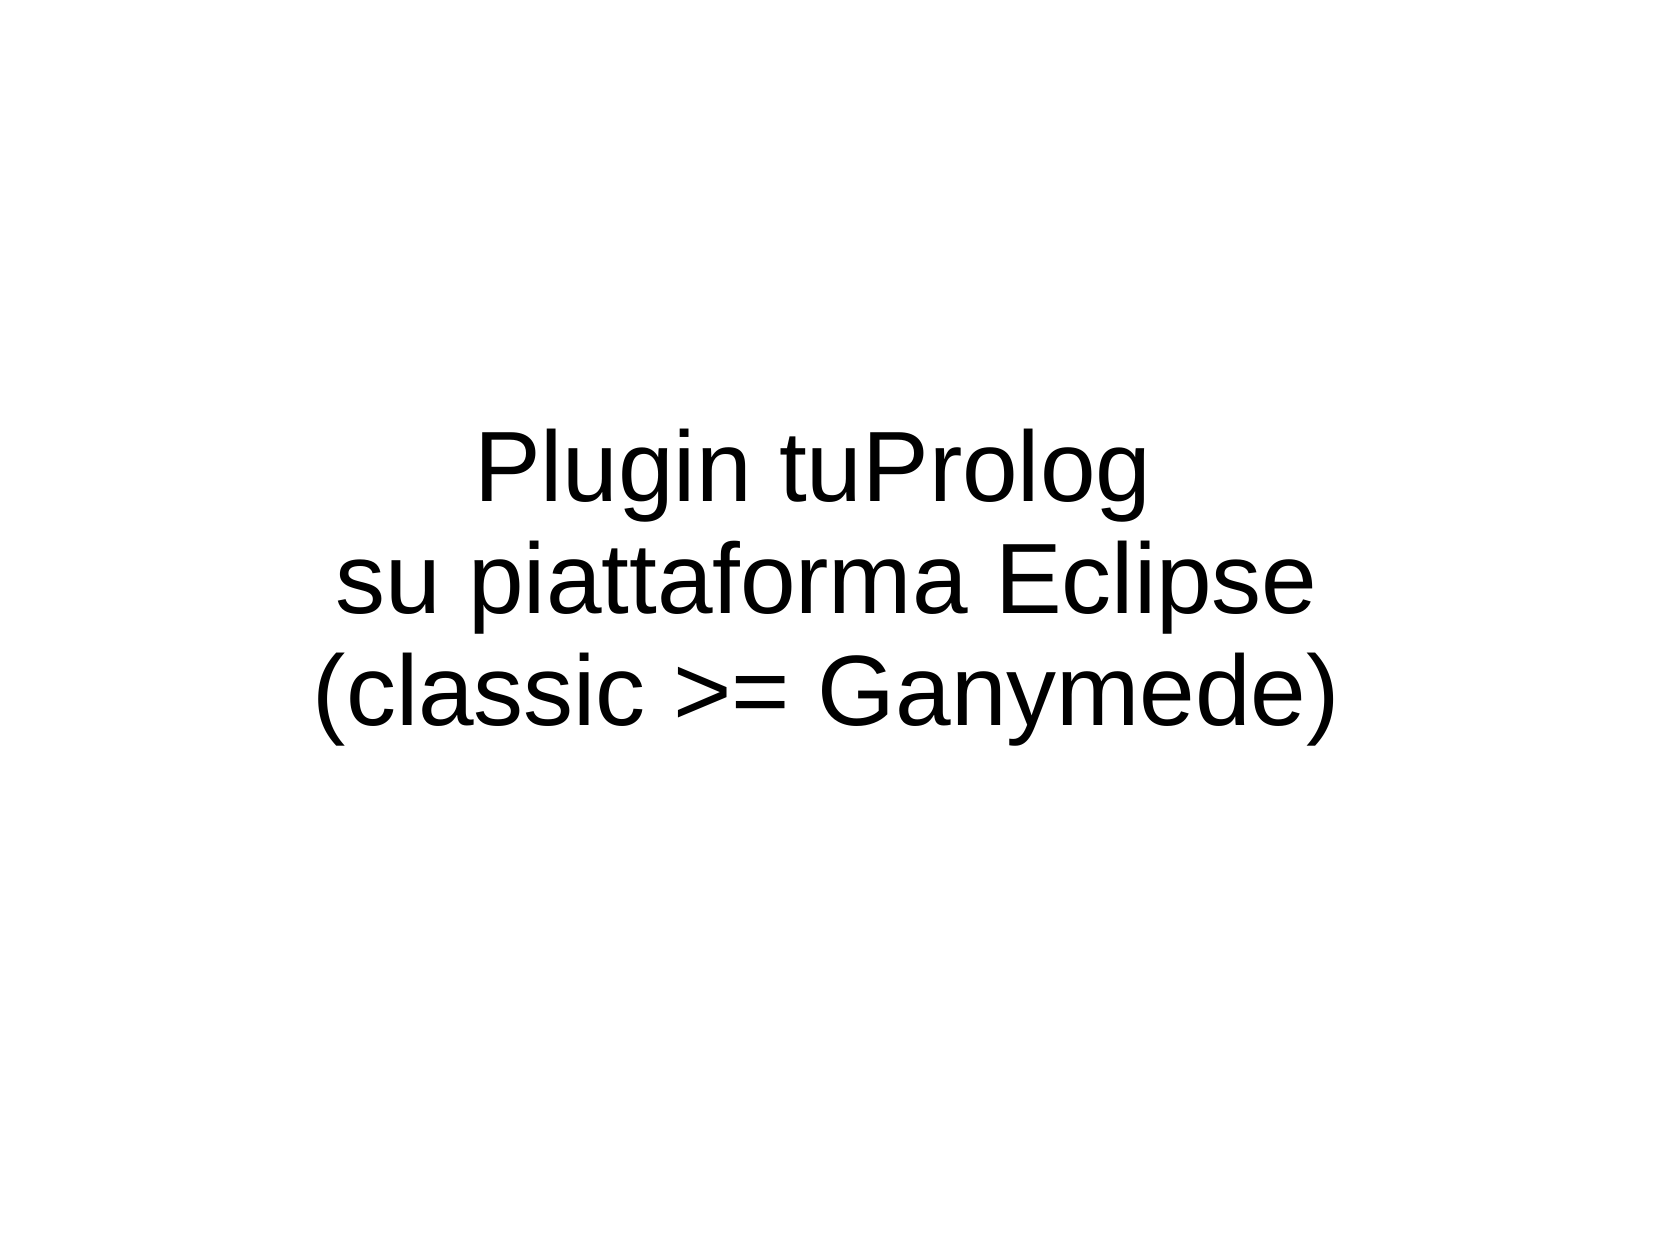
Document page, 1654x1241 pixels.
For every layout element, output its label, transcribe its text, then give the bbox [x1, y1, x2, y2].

subtitle Plugin tuProlog su piattaforma Eclipse (classic >= Ganymede) [82, 49, 1571, 1109]
